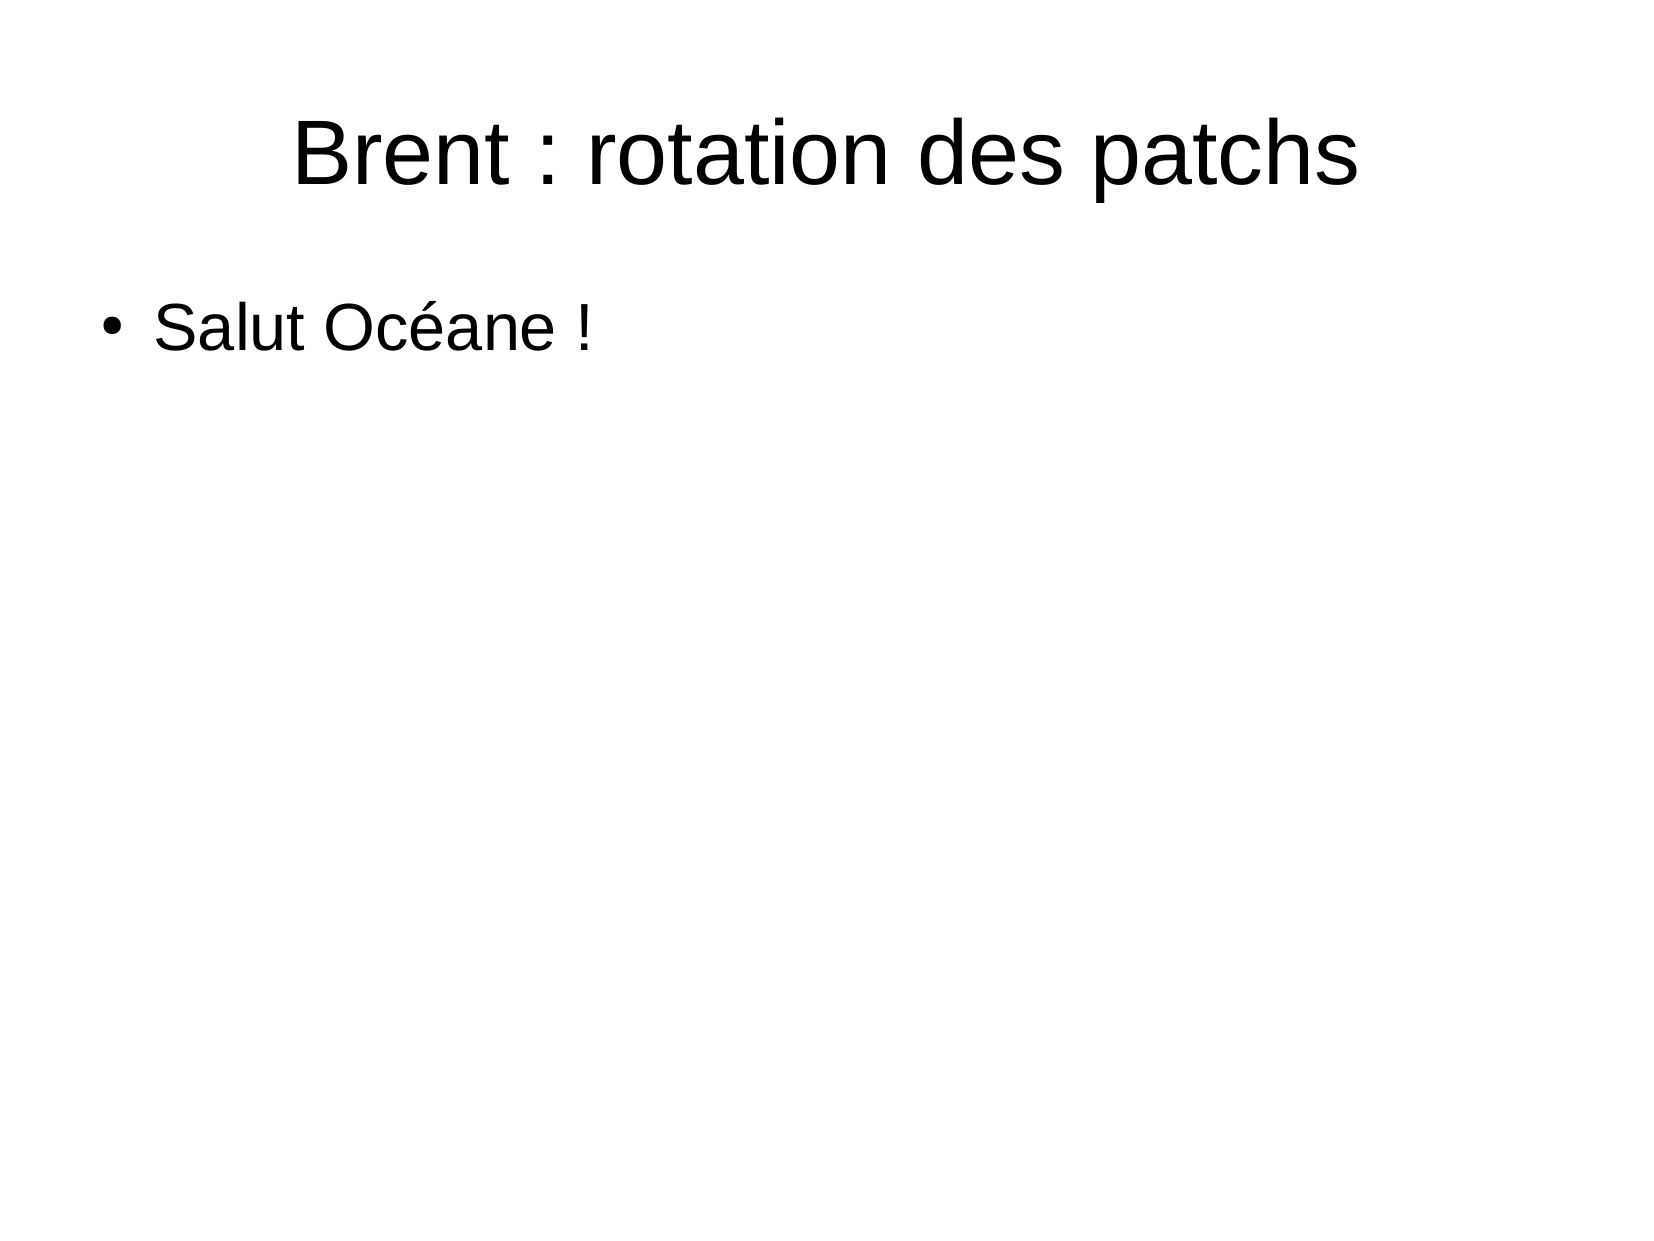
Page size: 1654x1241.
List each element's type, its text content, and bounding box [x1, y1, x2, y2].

title Brent : rotation des patchs [82, 49, 1571, 257]
list Salut Océane ! [82, 290, 1571, 1010]
